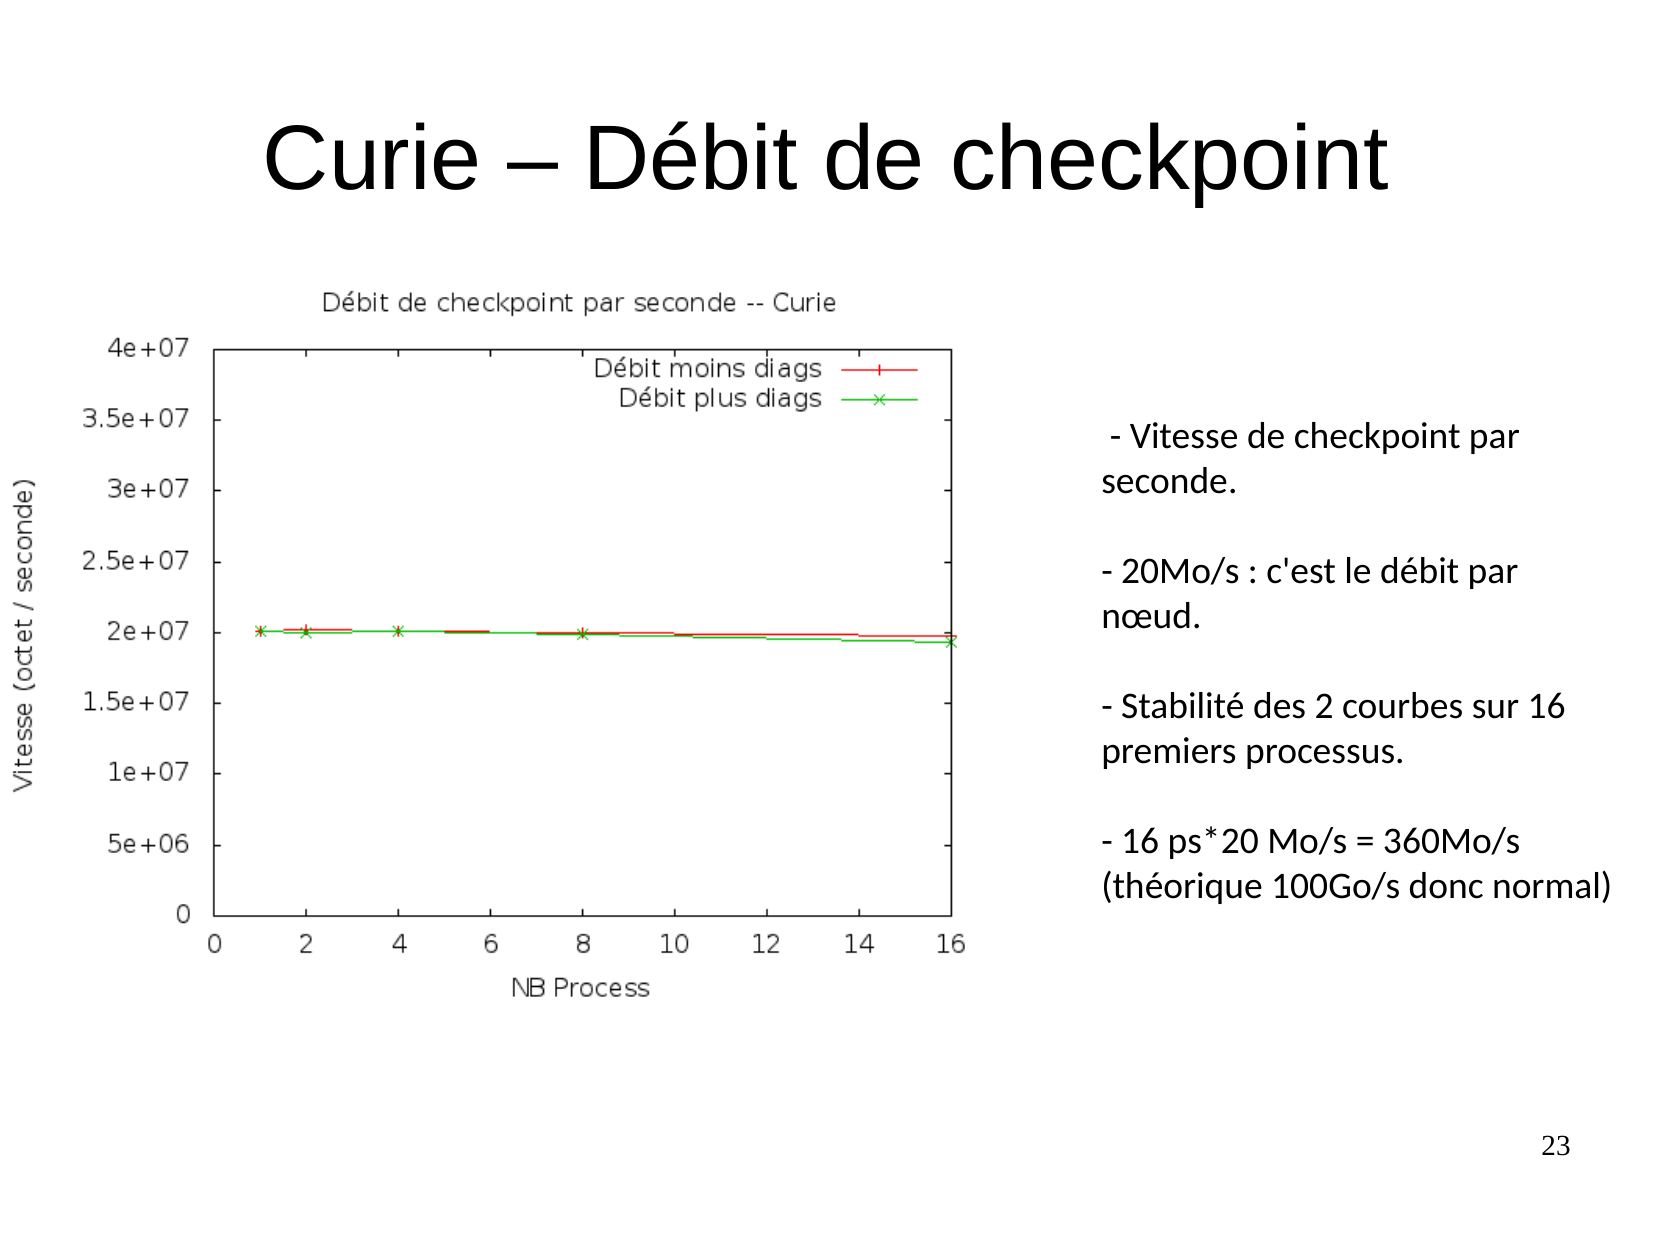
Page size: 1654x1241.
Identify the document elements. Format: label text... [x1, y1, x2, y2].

text_box - Vitesse de checkpoint par seconde. - 20Mo/s : c'est le débit par nœud. - Stabilité des 2 courbes sur 16 premiers processus. - 16 ps*20 Mo/s = 360Mo/s (théorique 100Go/s donc normal) [1086, 404, 1630, 914]
title Curie – Débit de checkpoint [82, 49, 1571, 257]
picture [4, 260, 1004, 1011]
